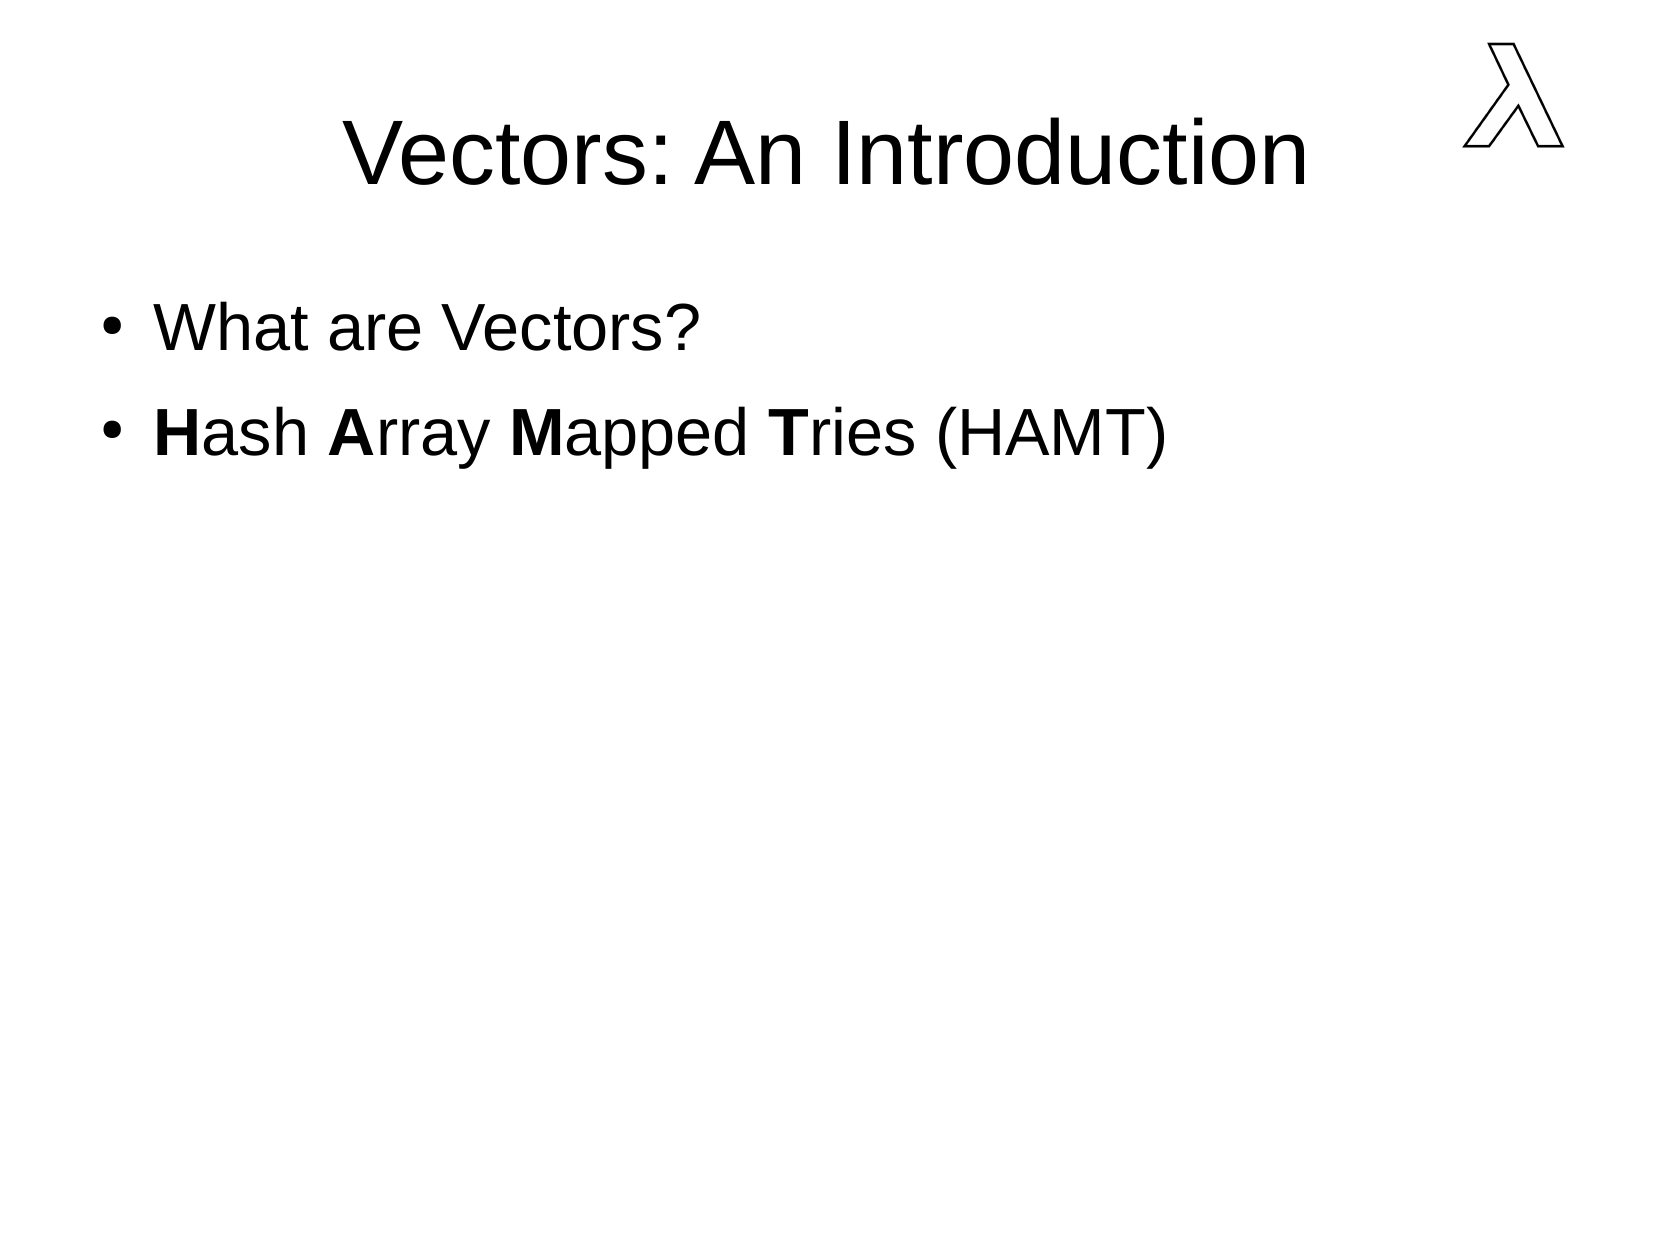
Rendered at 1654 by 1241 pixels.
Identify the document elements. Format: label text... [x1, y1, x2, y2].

title Vectors: An Introduction [82, 49, 1571, 257]
picture [1440, 40, 1587, 151]
list What are Vectors? Hash Array Mapped Tries (HAMT) [82, 290, 1571, 1010]
